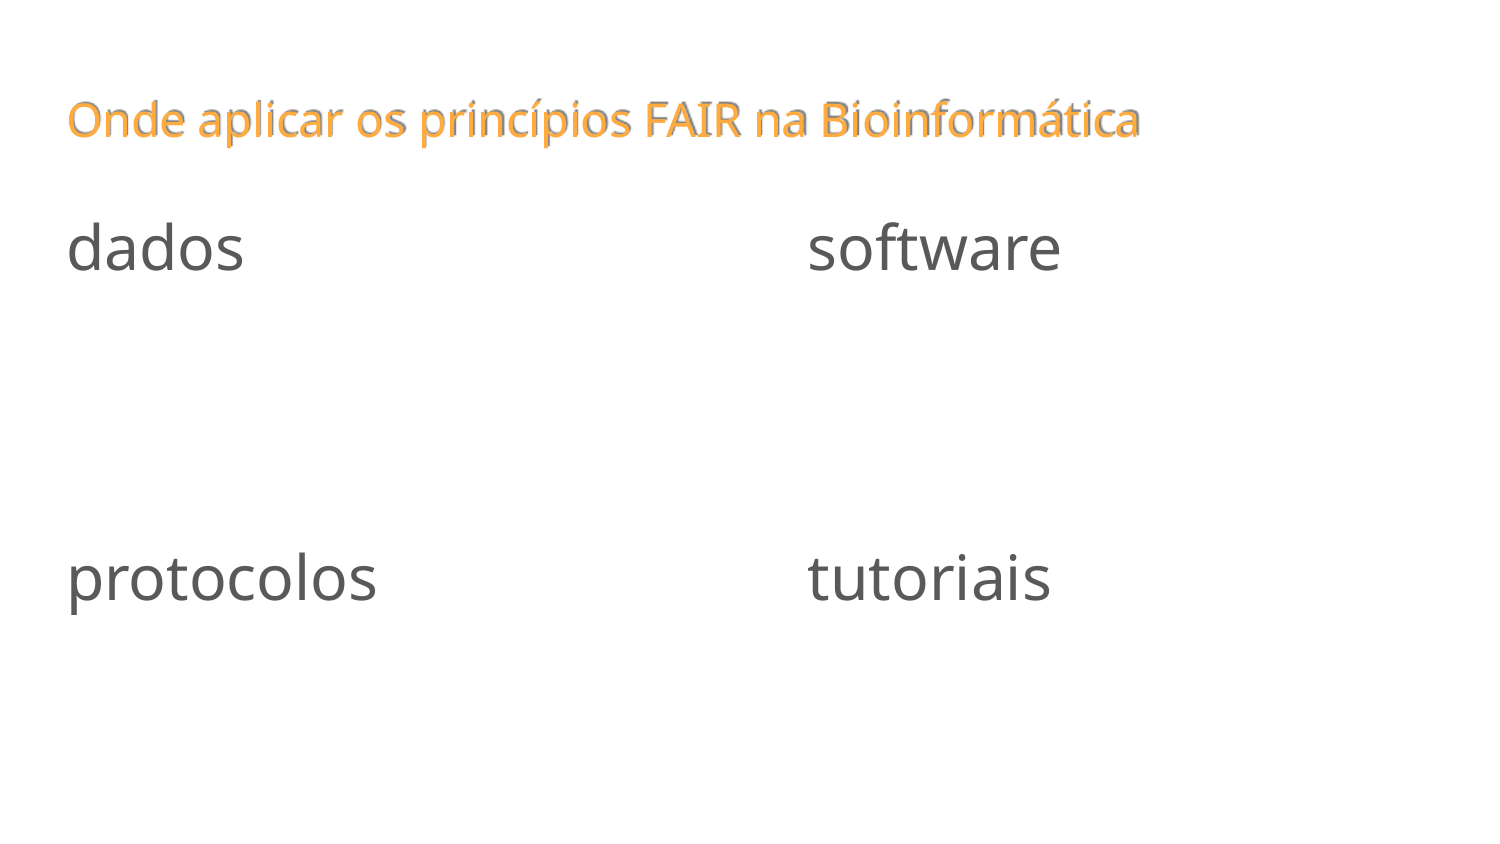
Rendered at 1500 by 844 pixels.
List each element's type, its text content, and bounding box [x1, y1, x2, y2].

list software tutoriais [792, 189, 1449, 750]
list dados protocolos [51, 189, 708, 750]
title Onde aplicar os princípios FAIR na Bioinformática [51, 72, 1474, 167]
